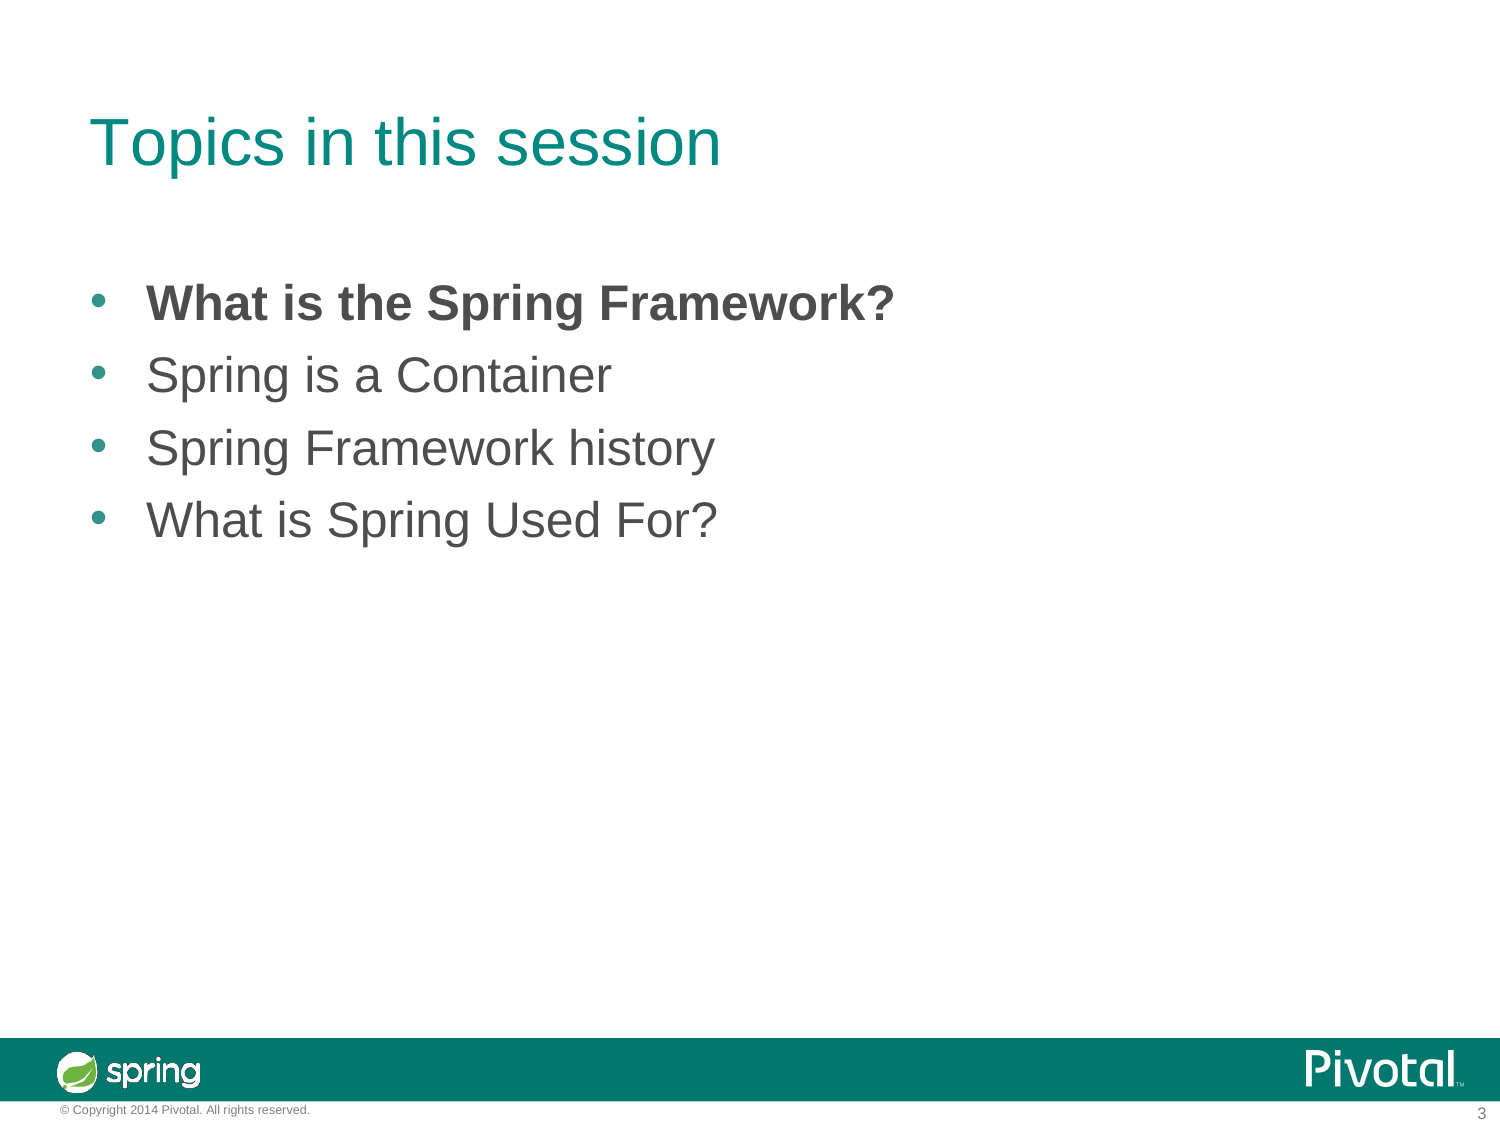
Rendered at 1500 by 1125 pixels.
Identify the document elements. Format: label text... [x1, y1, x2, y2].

picture [1306, 1050, 1464, 1087]
title Topics in this session [75, 45, 1426, 233]
picture [32, 1041, 210, 1103]
list What is the Spring Framework? Spring is a Container Spring Framework history What is Spring Used For? [75, 262, 1426, 1005]
